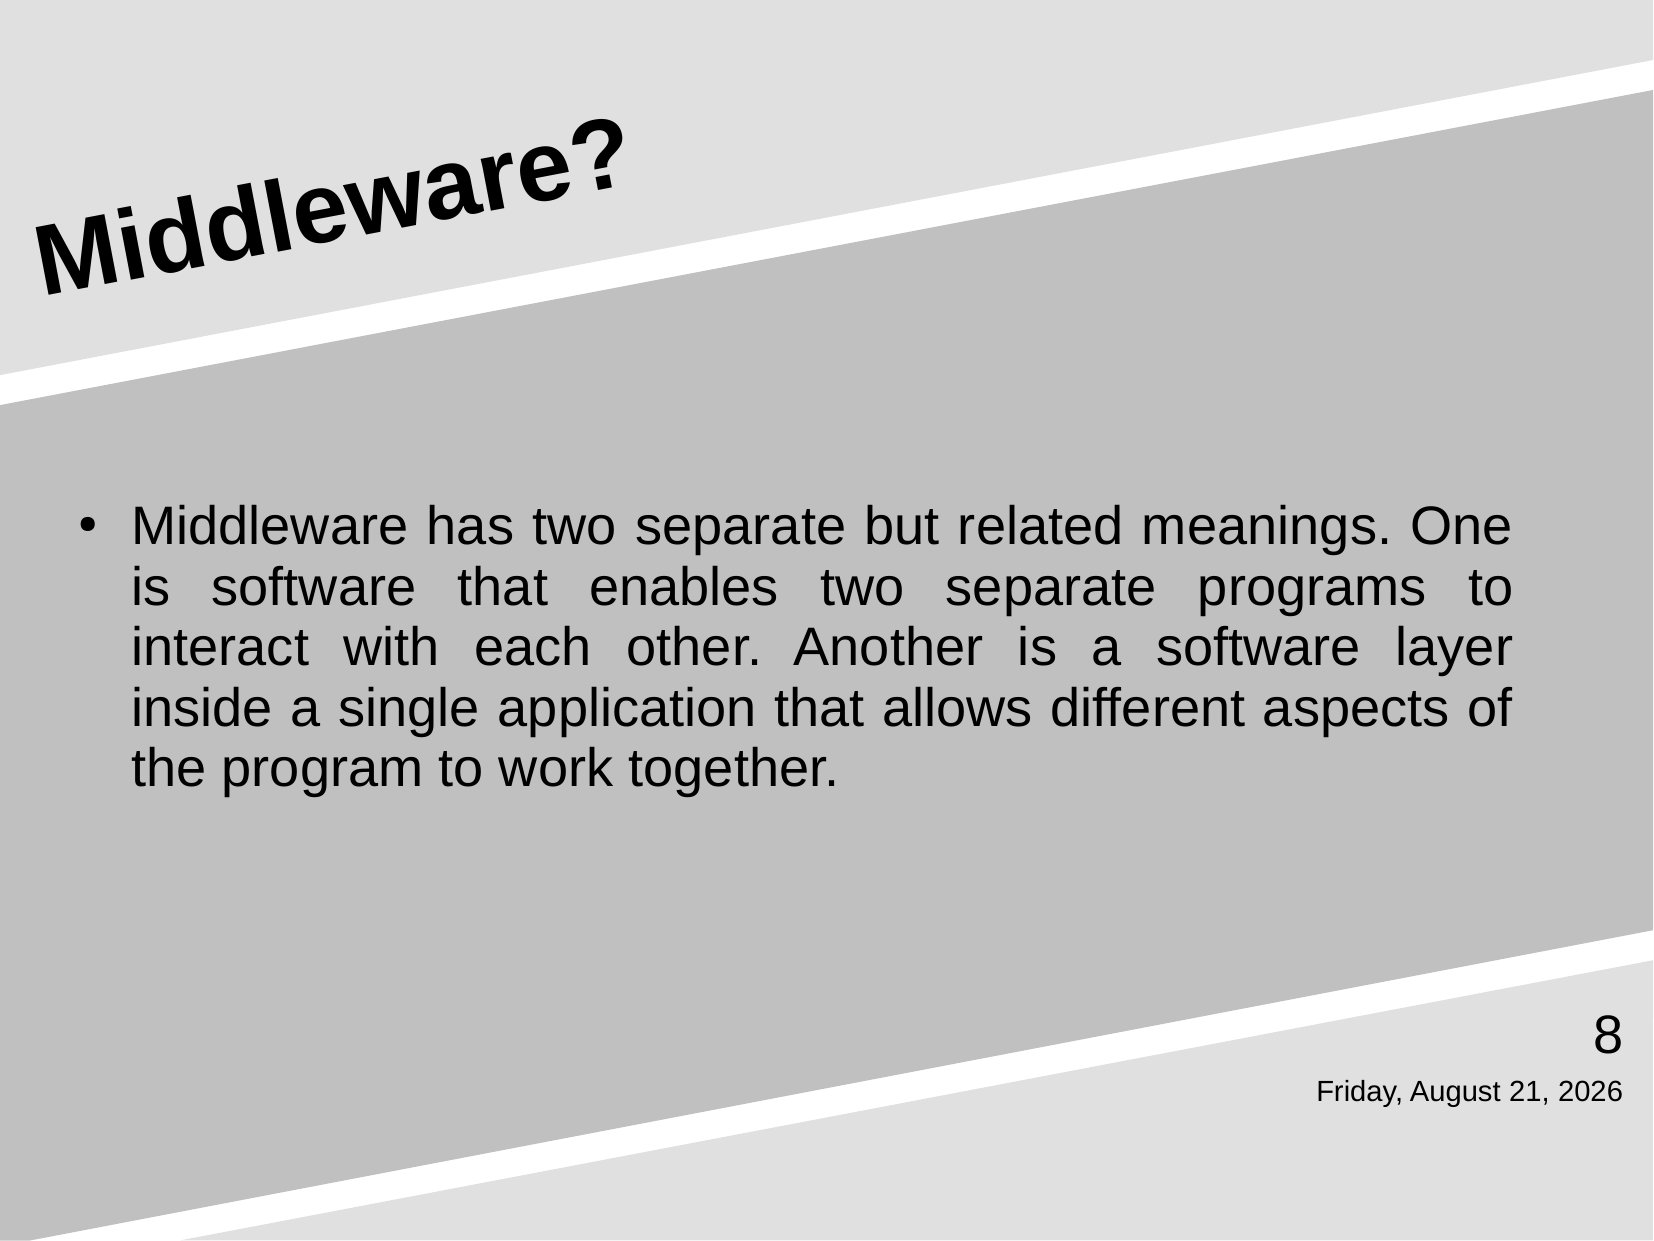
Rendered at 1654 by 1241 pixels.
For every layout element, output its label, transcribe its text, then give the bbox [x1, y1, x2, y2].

list Middleware has two separate but related meanings. One is software that enables two separate programs to interact with each other. Another is a software layer inside a single application that allows different aspects of the program to work together. [60, 495, 1516, 1141]
title Middleware? [17, 0, 1518, 365]
